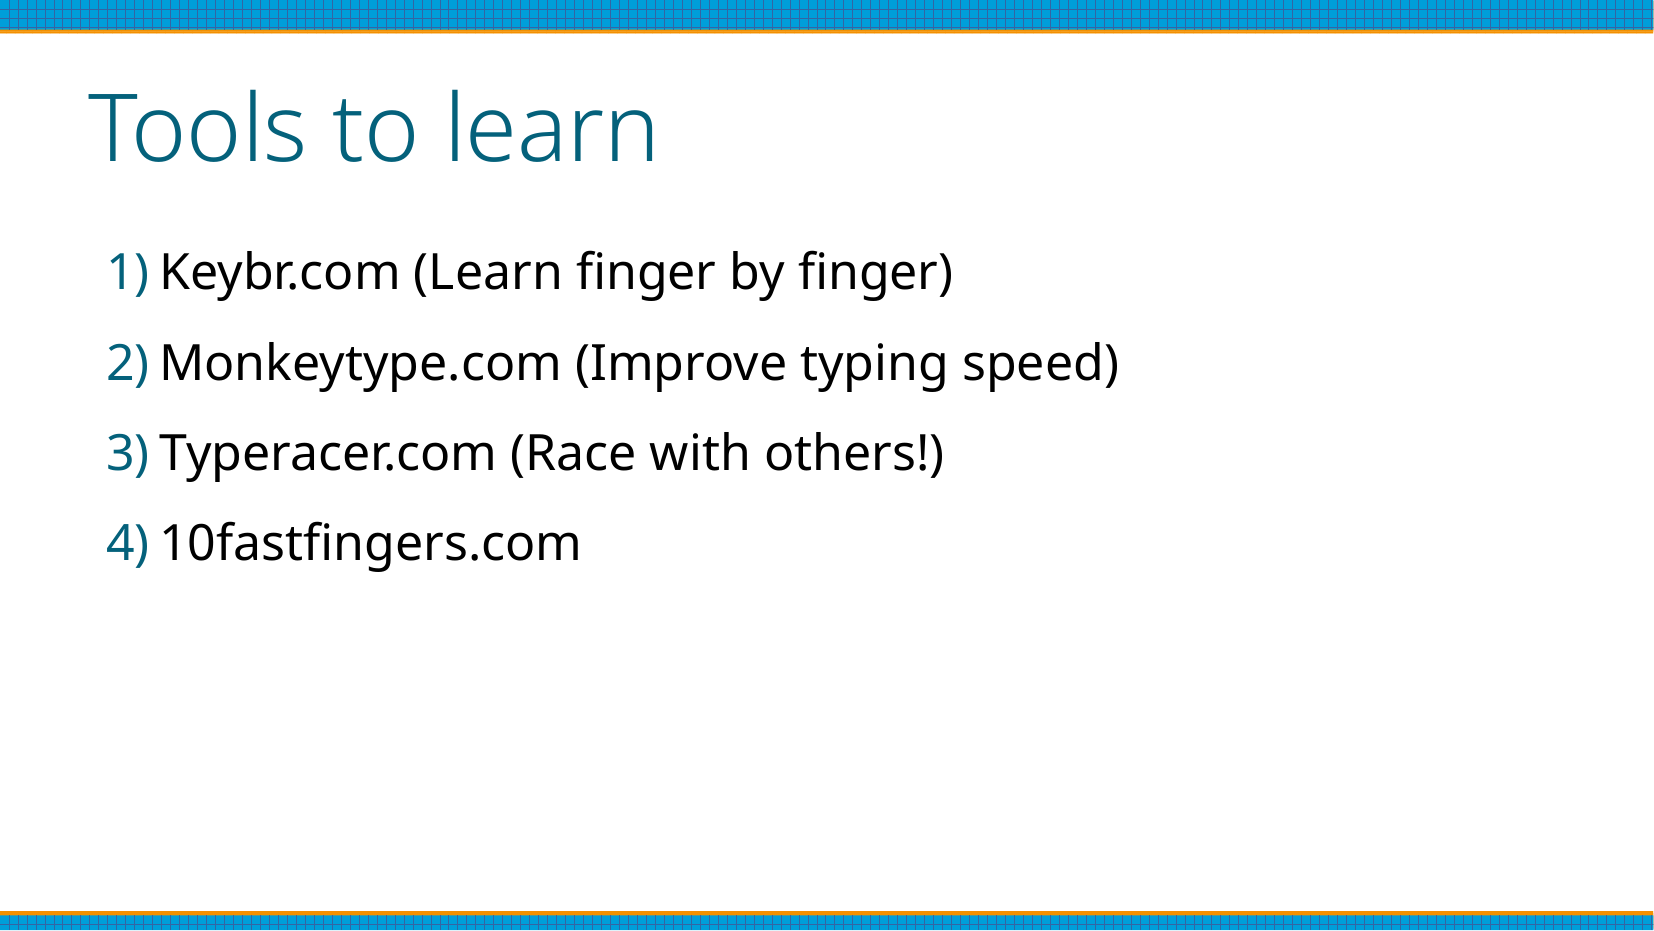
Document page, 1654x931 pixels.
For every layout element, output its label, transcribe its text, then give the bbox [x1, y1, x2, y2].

title Tools to learn [88, 44, 1565, 207]
list Keybr.com (Learn finger by finger) Monkeytype.com (Improve typing speed) Typeracer.com (Race with others!) 10fastfingers.com [88, 236, 1565, 901]
